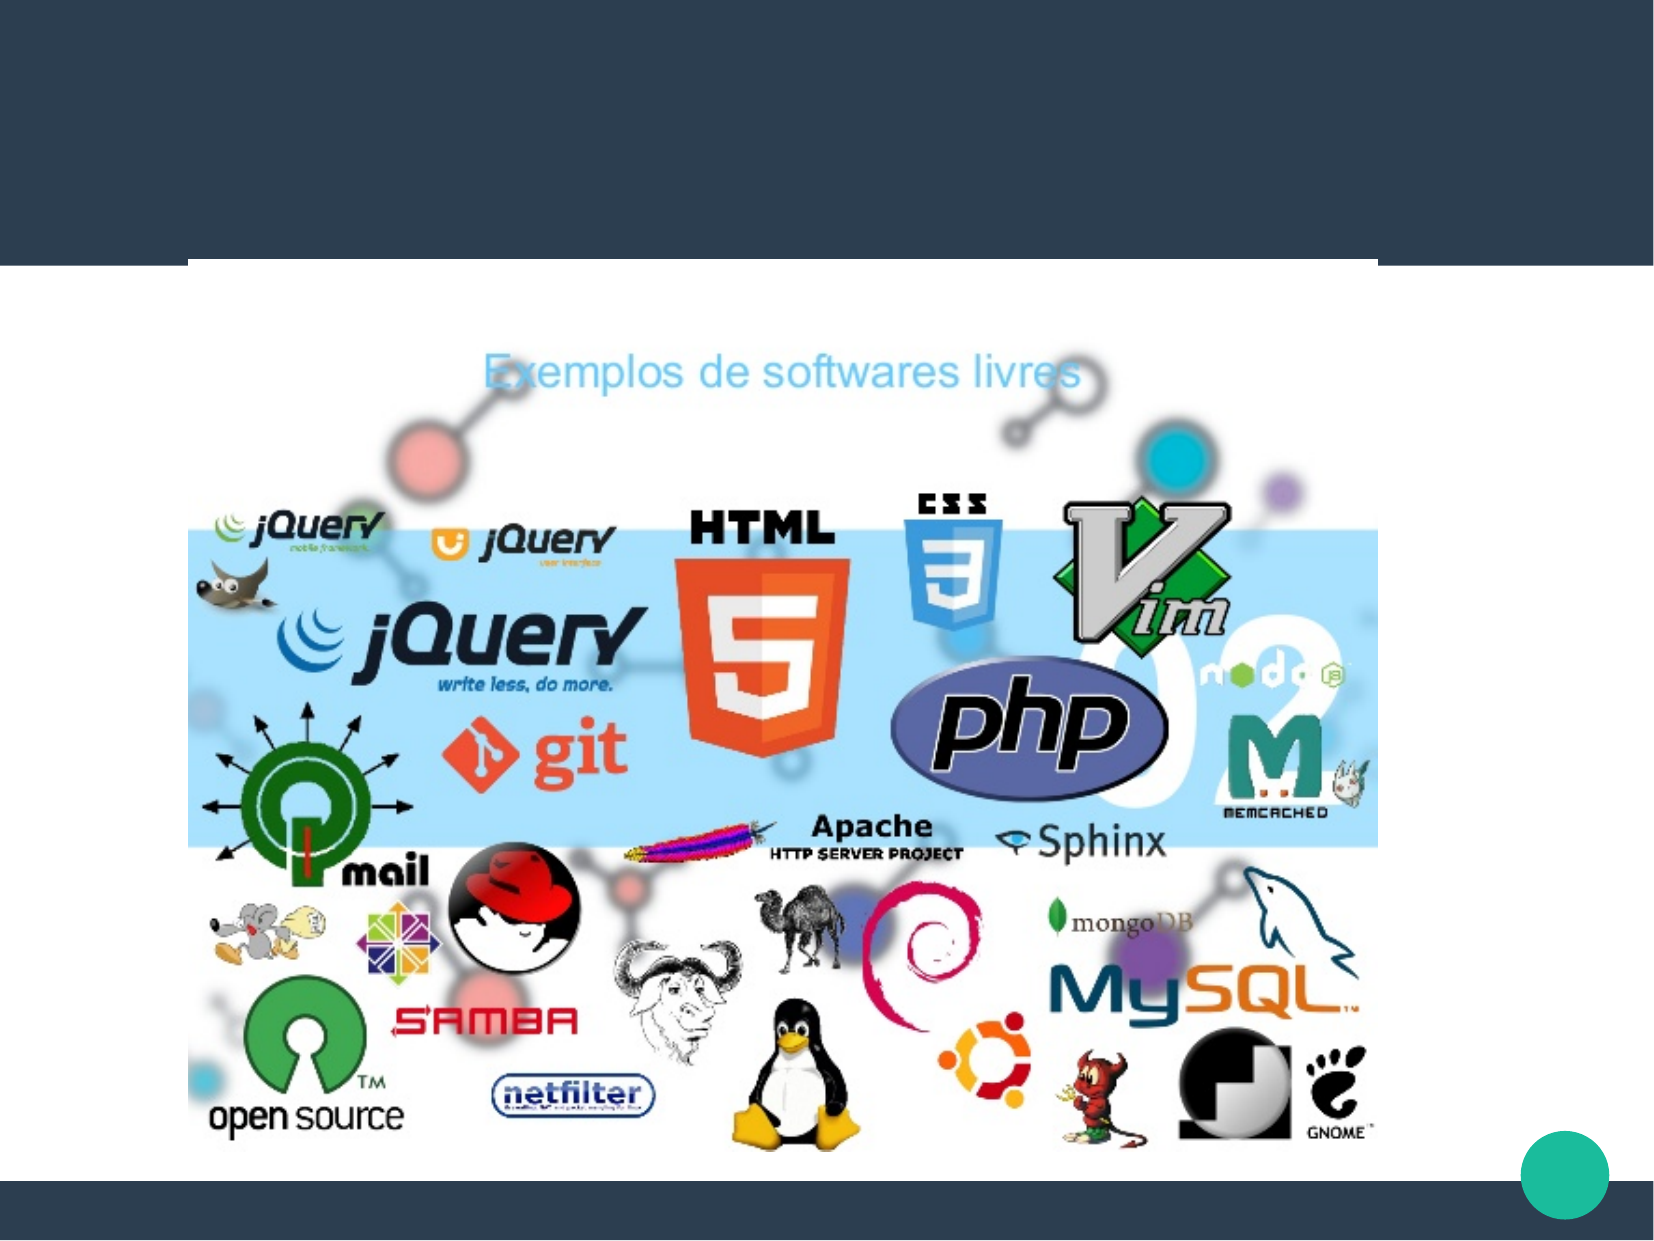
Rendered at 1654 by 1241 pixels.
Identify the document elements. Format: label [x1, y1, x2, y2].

picture [188, 259, 1378, 1152]
